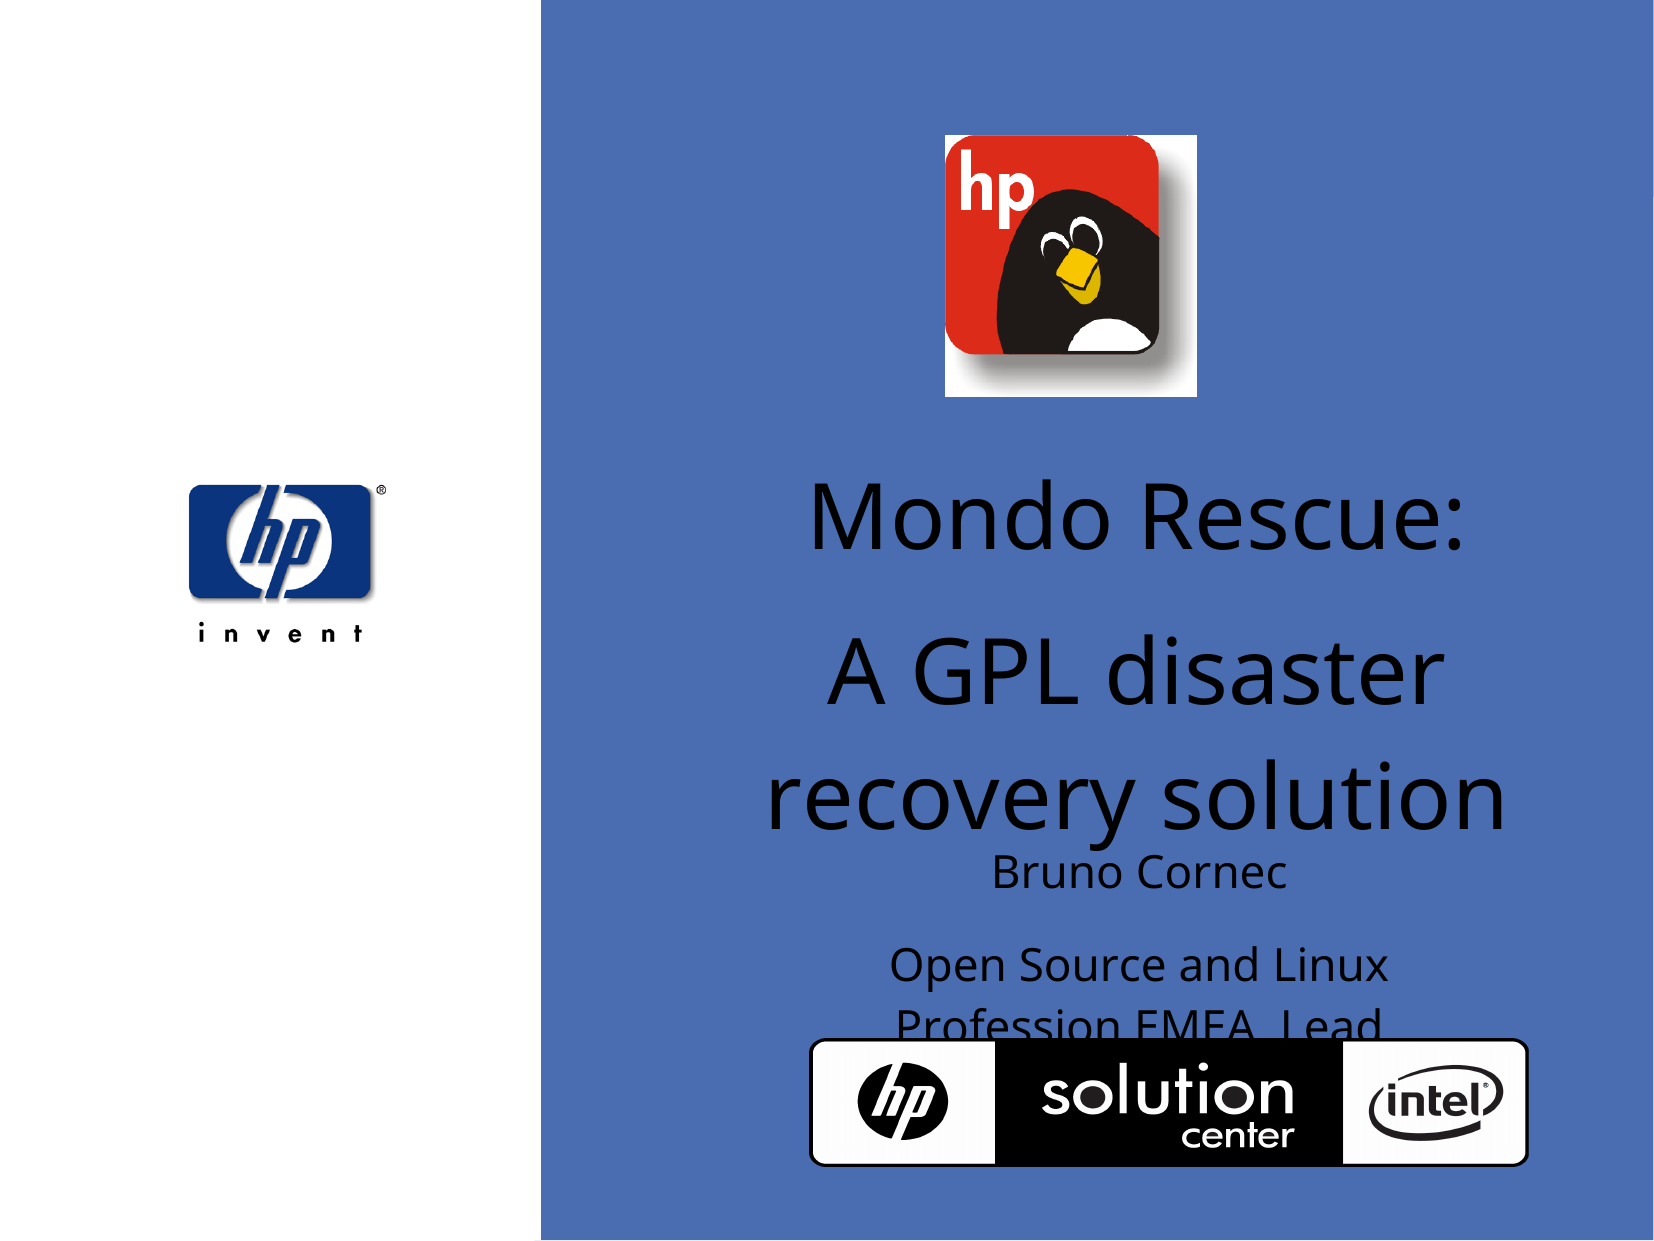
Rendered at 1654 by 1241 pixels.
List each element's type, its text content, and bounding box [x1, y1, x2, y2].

picture [186, 478, 388, 644]
picture [945, 135, 1197, 262]
list Bruno Cornec Open Source and Linux Profession EMEA Lead [695, 753, 1501, 1032]
list Mondo Rescue: A GPL disaster recovery solution [582, 262, 1610, 814]
picture [809, 1038, 1529, 1167]
text_box [0, 0, 1654, 1241]
